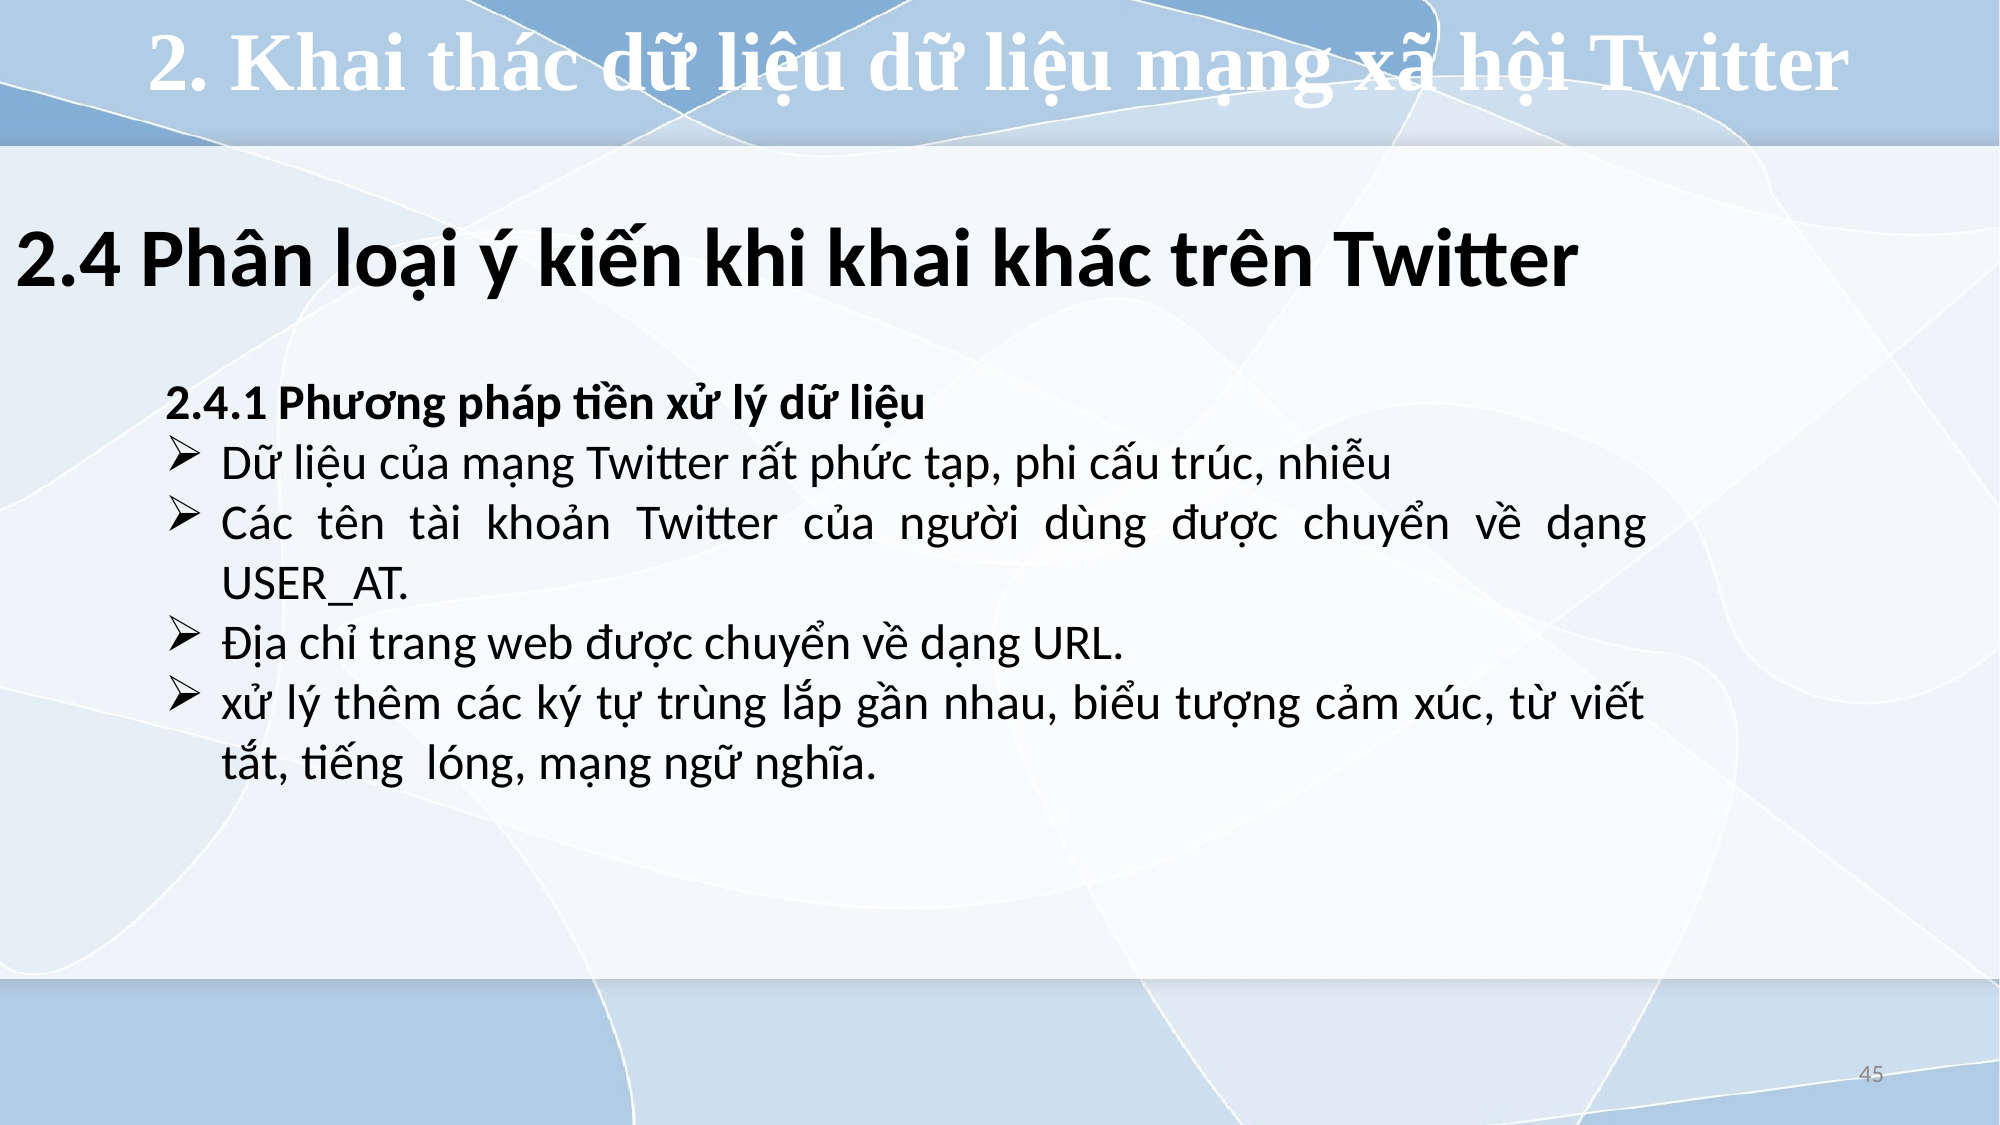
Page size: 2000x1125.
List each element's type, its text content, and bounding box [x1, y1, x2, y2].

title 2.4 Phân loại ý kiến khi khai khác trên Twitter [0, 153, 1988, 354]
text_box 2.4.1 Phương pháp tiền xử lý dữ liệu Dữ liệu của mạng Twitter rất phức tạp, phi cấu trúc, nhiễu Các tên tài khoản Twitter của người dùng được chuyển về dạng USER_AT. Địa chỉ trang web được chuyển về dạng URL. xử lý thêm các ký tự trùng lắp gần nhau, biểu tượng cảm xúc, từ viết tắt, tiếng lóng, mạng ngữ nghĩa. [150, 362, 1663, 858]
text_box 2. Khai thác dữ liệu dữ liệu mạng xã hội Twitter [0, 0, 2000, 115]
slide_number <number> [1432, 1042, 1900, 1103]
